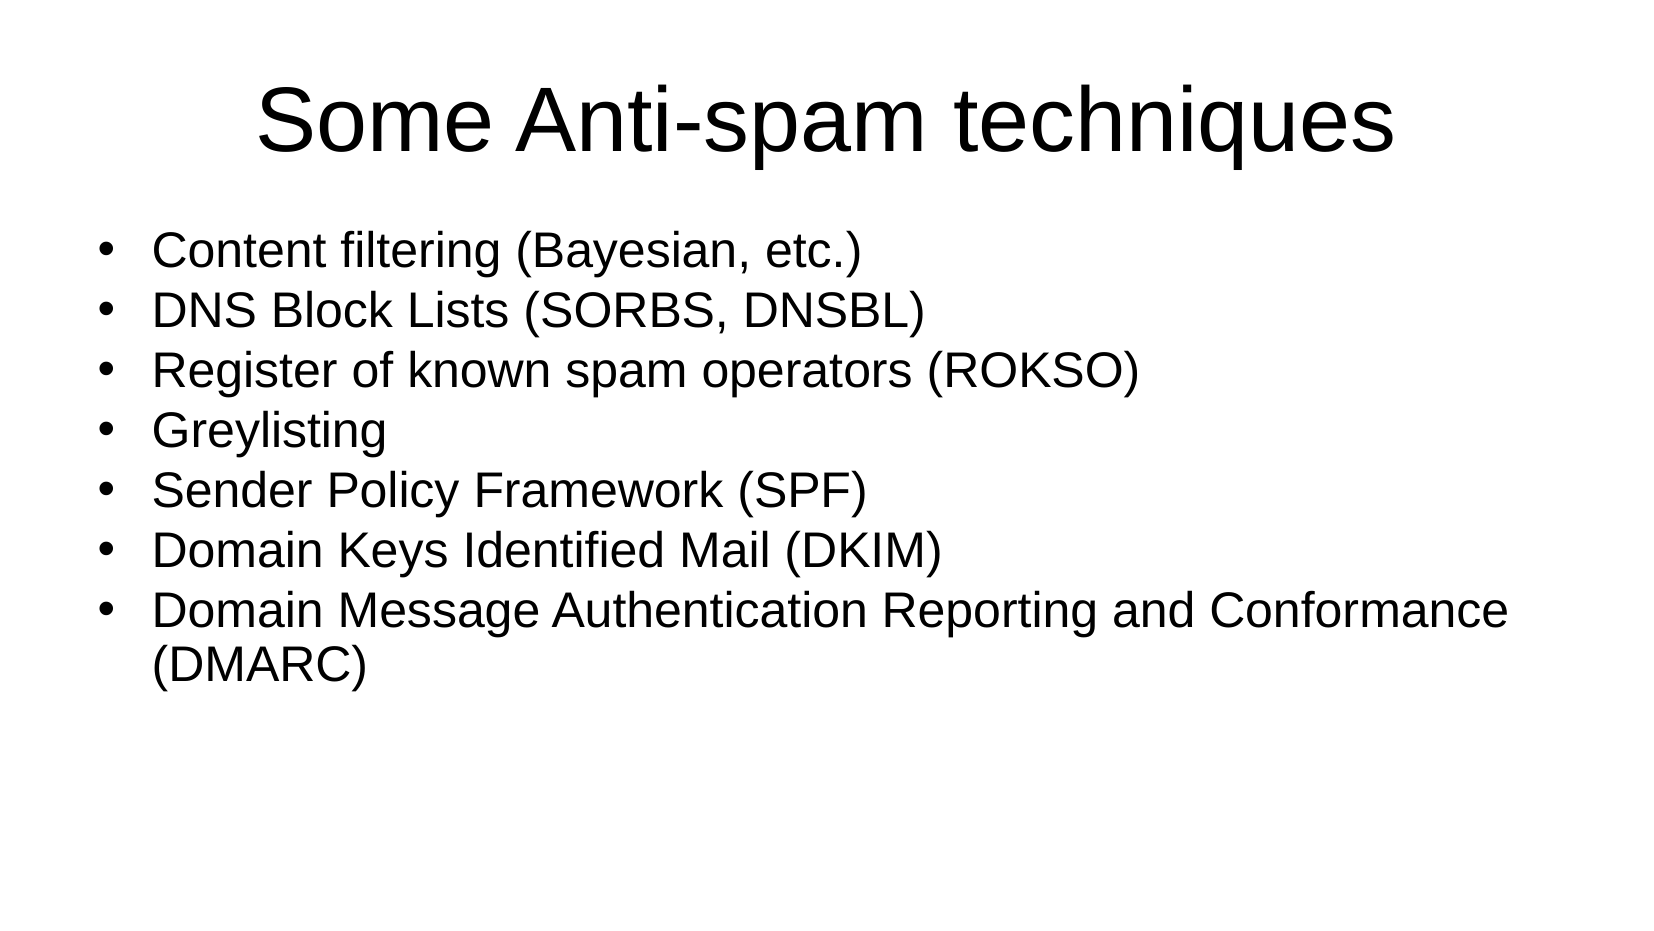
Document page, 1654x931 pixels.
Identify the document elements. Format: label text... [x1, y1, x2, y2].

list Content filtering (Bayesian, etc.) DNS Block Lists (SORBS, DNSBL) Register of known spam operators (ROKSO) Greylisting Sender Policy Framework (SPF) Domain Keys Identified Mail (DKIM) Domain Message Authentication Reporting and Conformance (DMARC) [82, 217, 1571, 831]
title Some Anti-spam techniques [82, 37, 1571, 193]
